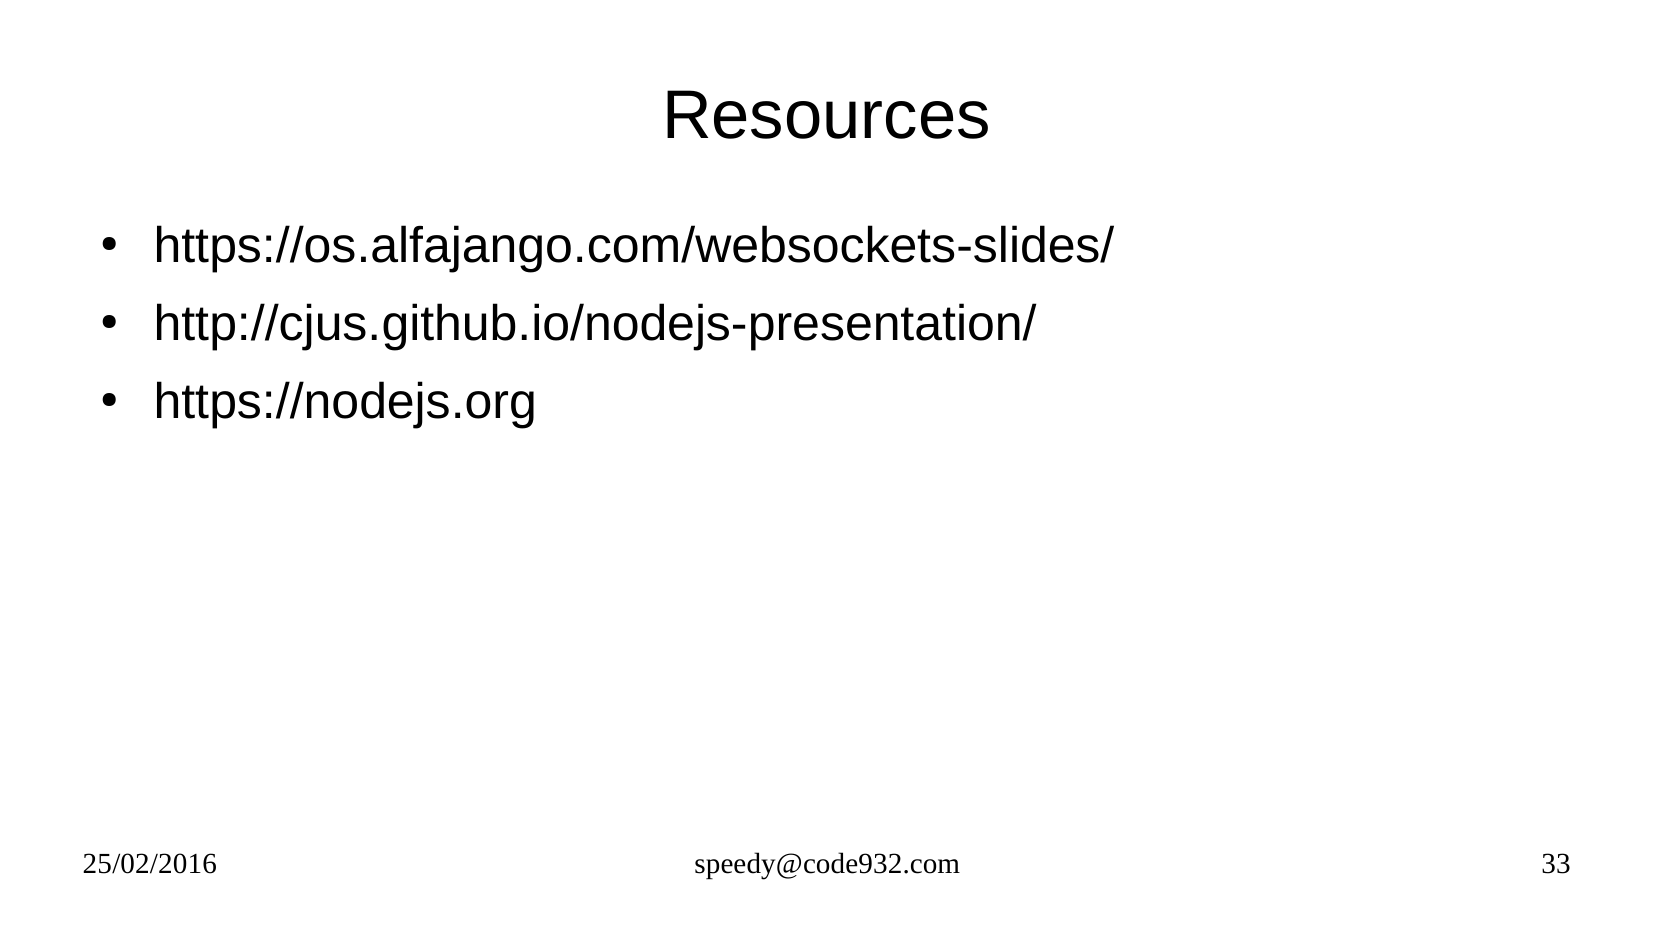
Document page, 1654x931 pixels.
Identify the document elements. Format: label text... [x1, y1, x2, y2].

list https://os.alfajango.com/websockets-slides/ http://cjus.github.io/nodejs-presentation/ https://nodejs.org [82, 217, 1571, 758]
title Resources [82, 37, 1571, 193]
